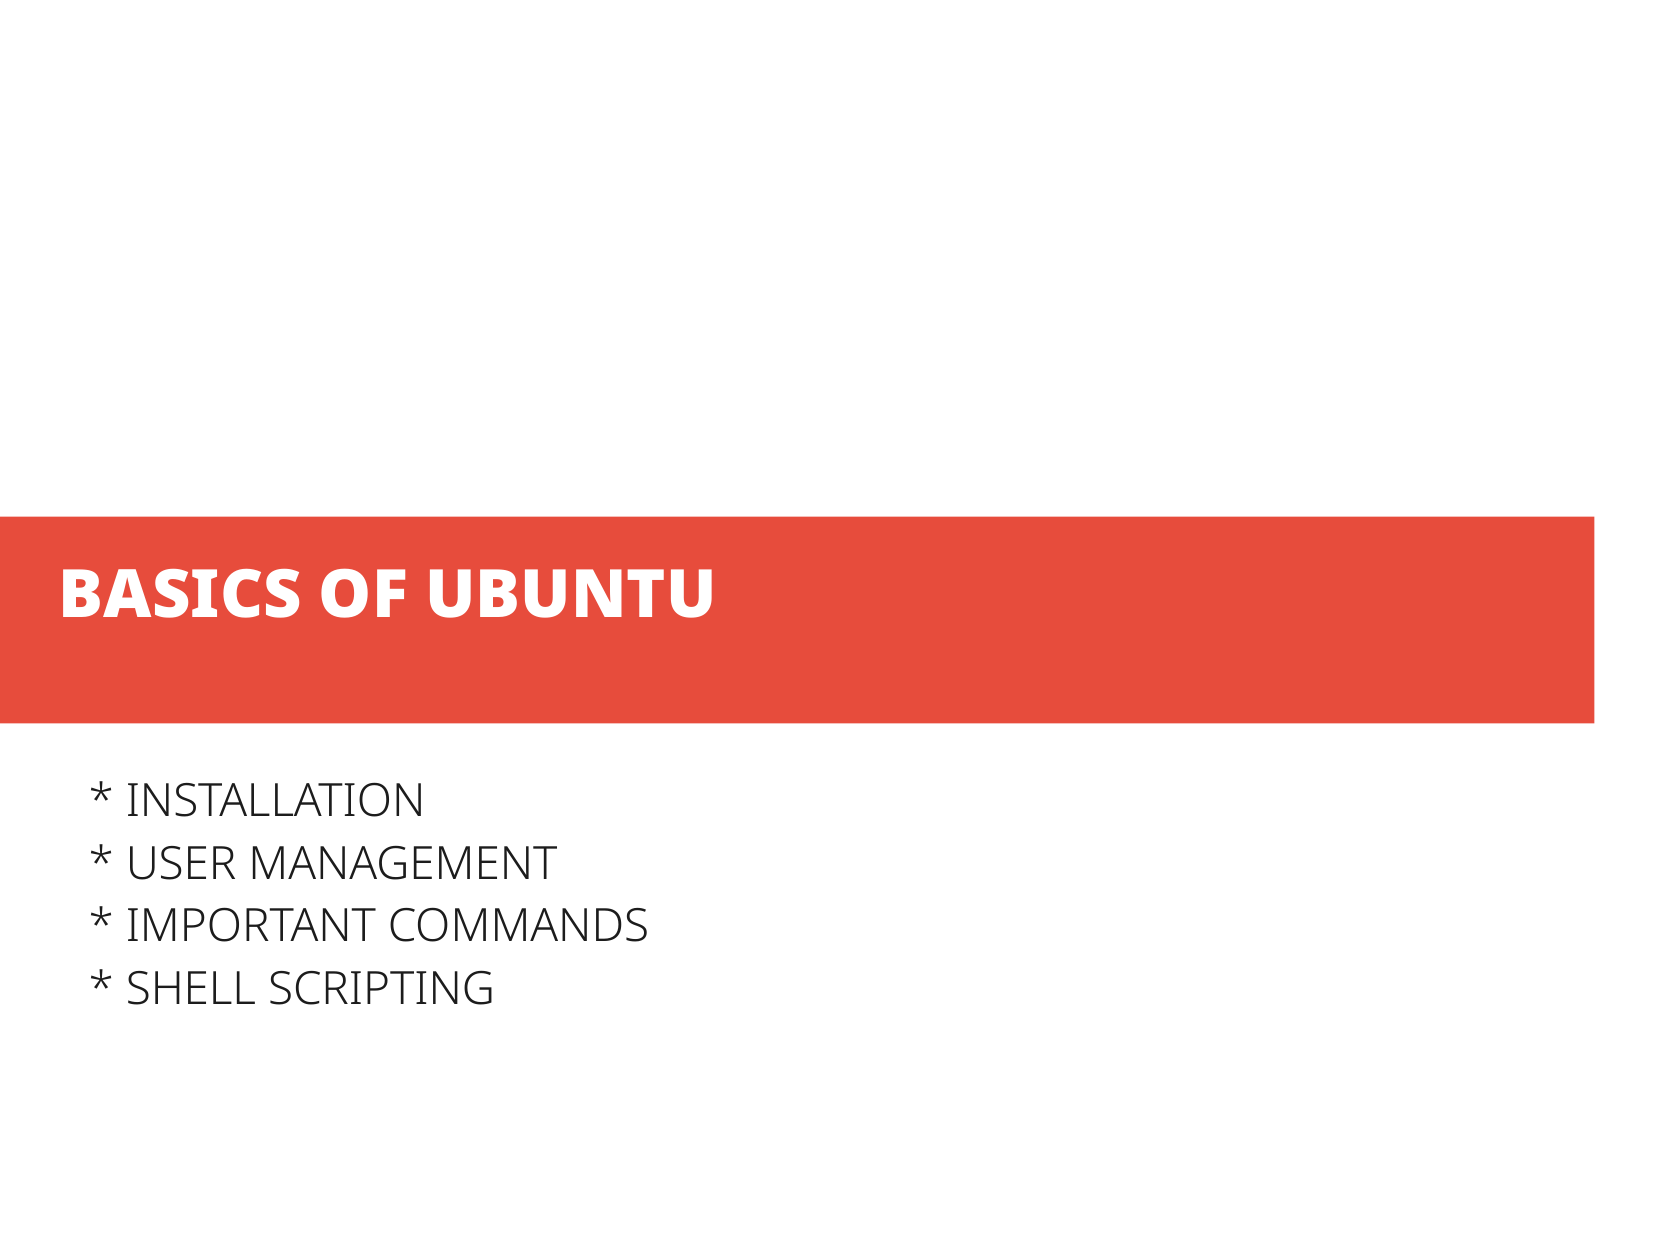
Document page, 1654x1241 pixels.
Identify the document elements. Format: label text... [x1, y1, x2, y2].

subtitle * INSTALLATION * USER MANAGEMENT * IMPORTANT COMMANDS * SHELL SCRIPTING [88, 767, 1595, 1182]
title BASICS OF UBUNTU [59, 546, 1595, 694]
